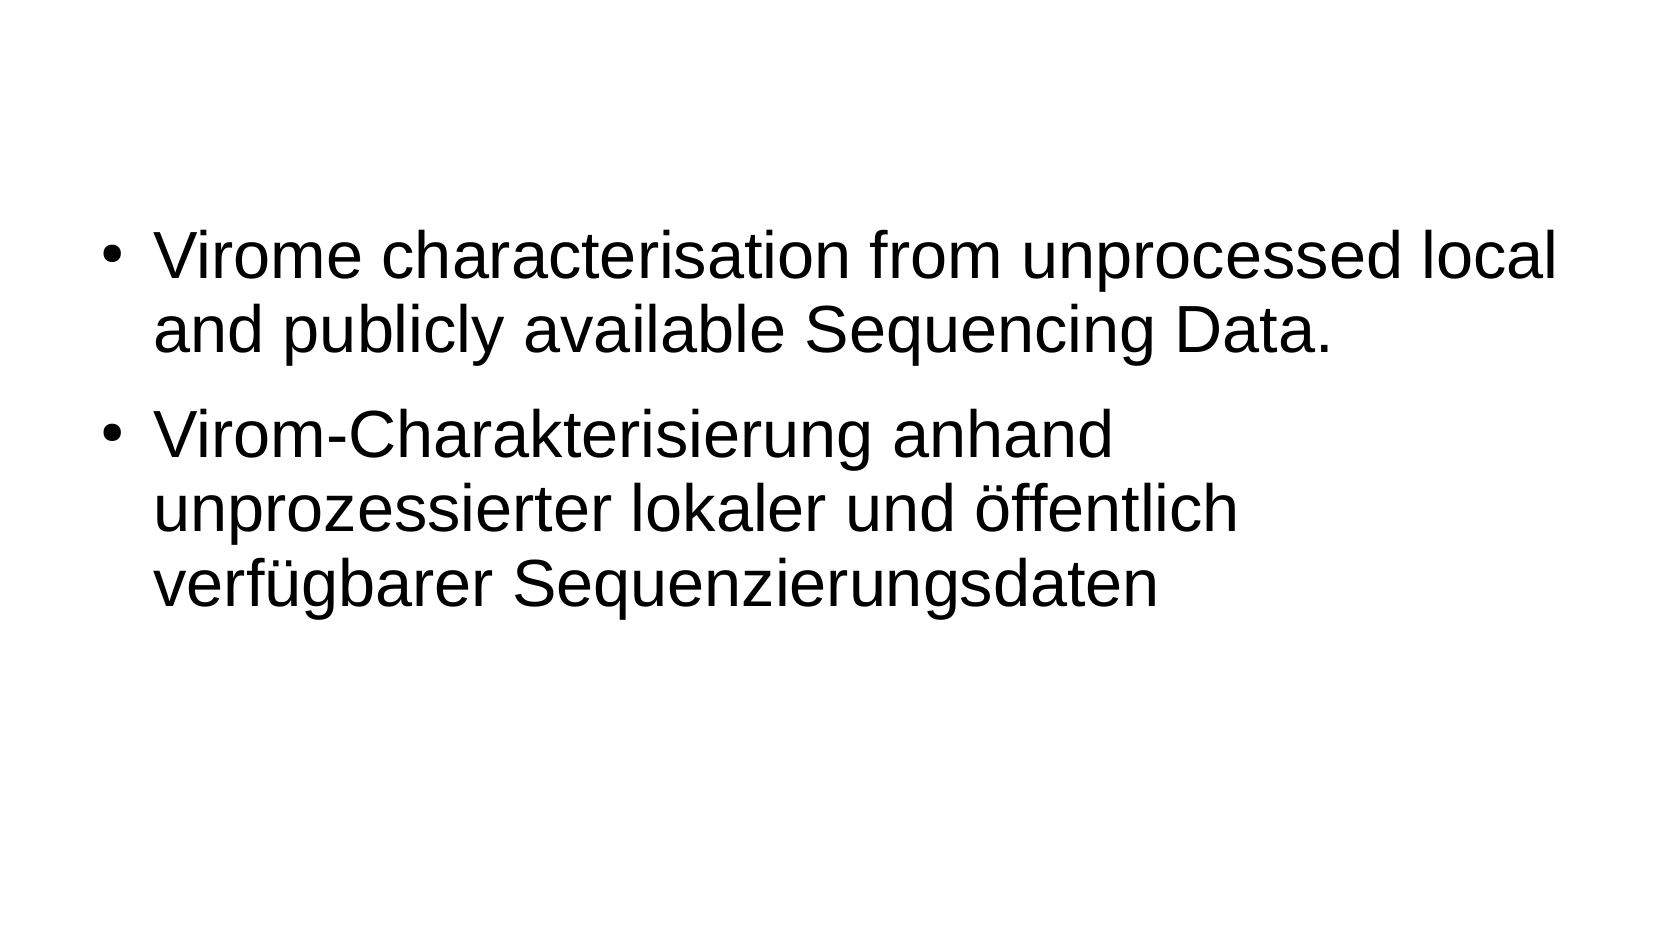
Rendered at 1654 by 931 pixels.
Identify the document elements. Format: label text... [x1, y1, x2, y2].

list Virome characterisation from unprocessed local and publicly available Sequencing Data. Virom-Charakterisierung anhand unprozessierter lokaler und öffentlich verfügbarer Sequenzierungsdaten [82, 217, 1571, 758]
